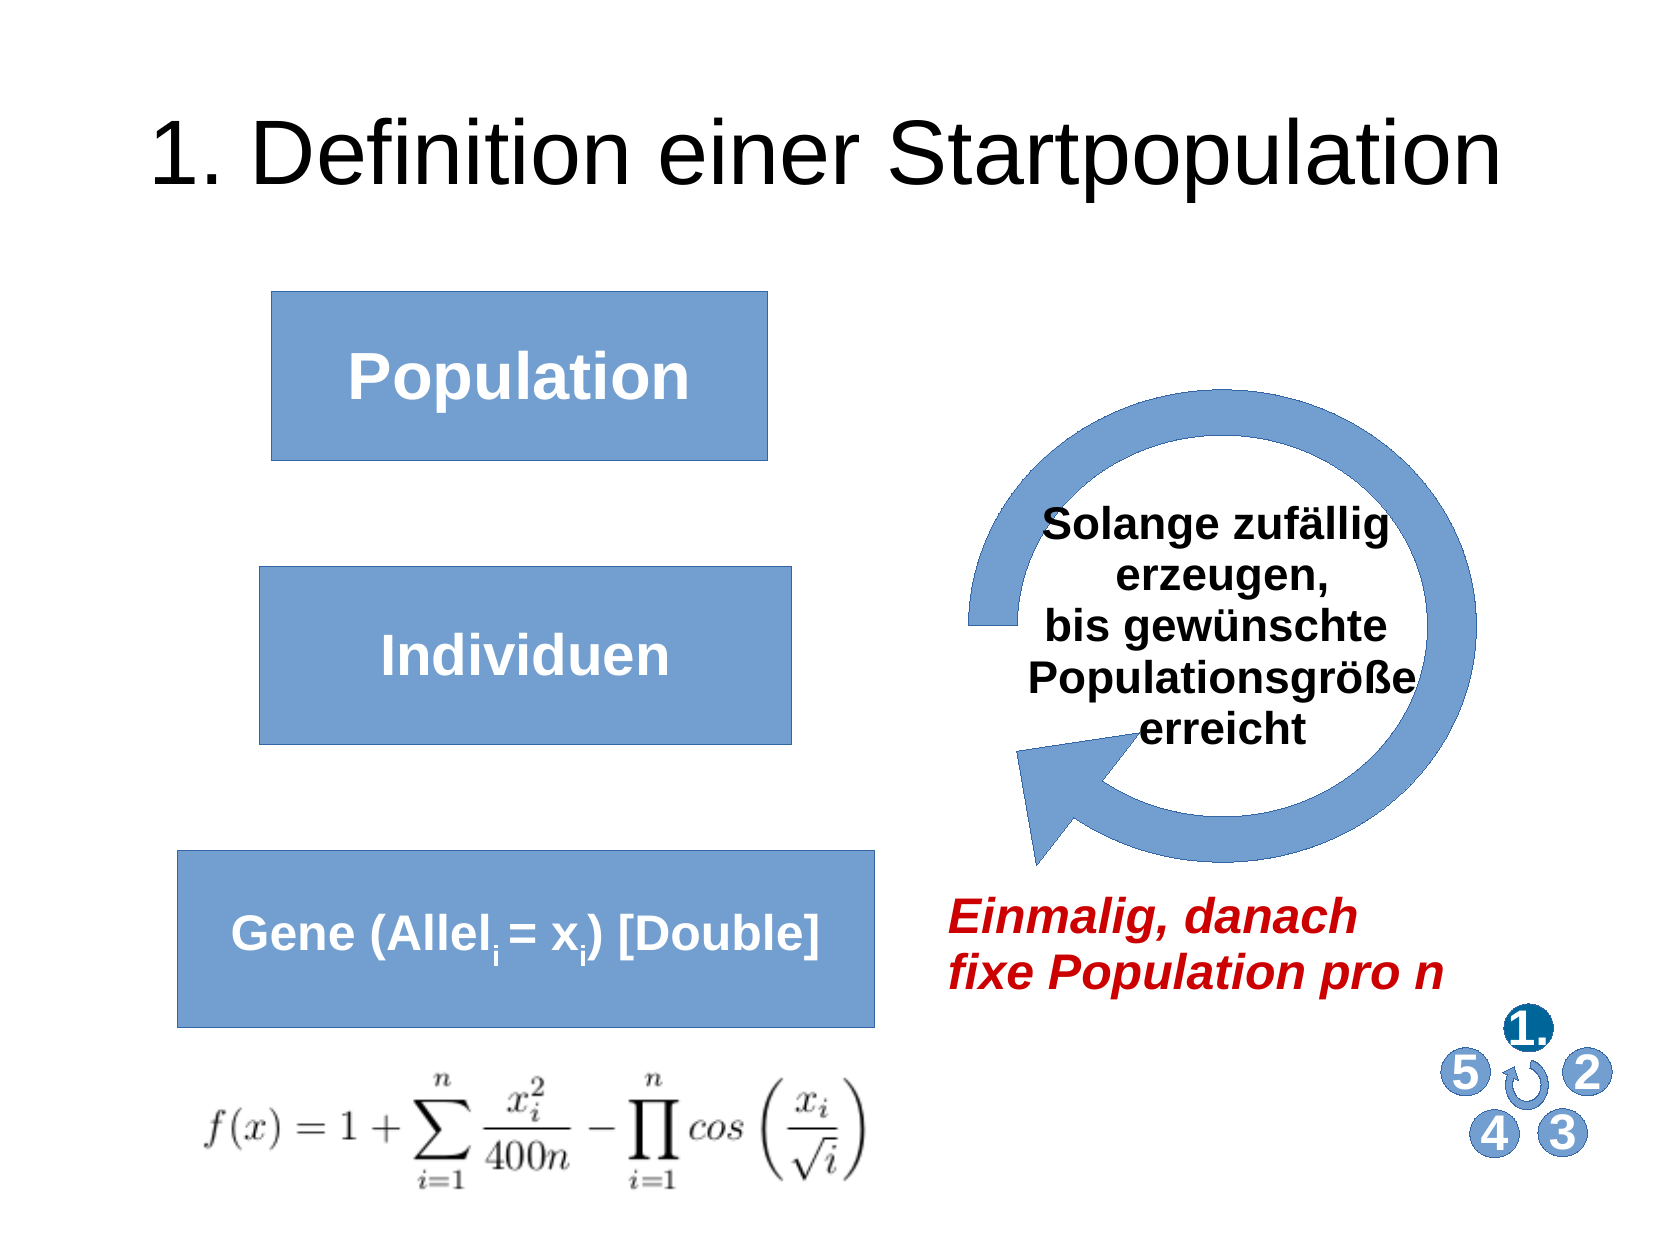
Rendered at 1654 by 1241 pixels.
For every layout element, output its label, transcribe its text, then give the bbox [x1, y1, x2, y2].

text_box Solange zufällig erzeugen, bis gewünschte Populationsgröße erreicht [968, 389, 1477, 866]
text_box Gene (Alleli = xi) [Double] [177, 850, 875, 1028]
text_box Einmalig, danach fixe Population pro n [933, 880, 1465, 1063]
picture [177, 1039, 882, 1217]
text_box 3 [1537, 1108, 1588, 1157]
text_box [1502, 1060, 1549, 1110]
text_box 4 [1469, 1109, 1520, 1158]
text_box 1. [1503, 1003, 1554, 1052]
text_box Individuen [259, 566, 792, 745]
text_box 2 [1562, 1047, 1613, 1096]
text_box 5 [1440, 1047, 1491, 1096]
title 1. Definition einer Startpopulation [82, 49, 1571, 257]
text_box Population [271, 291, 768, 461]
